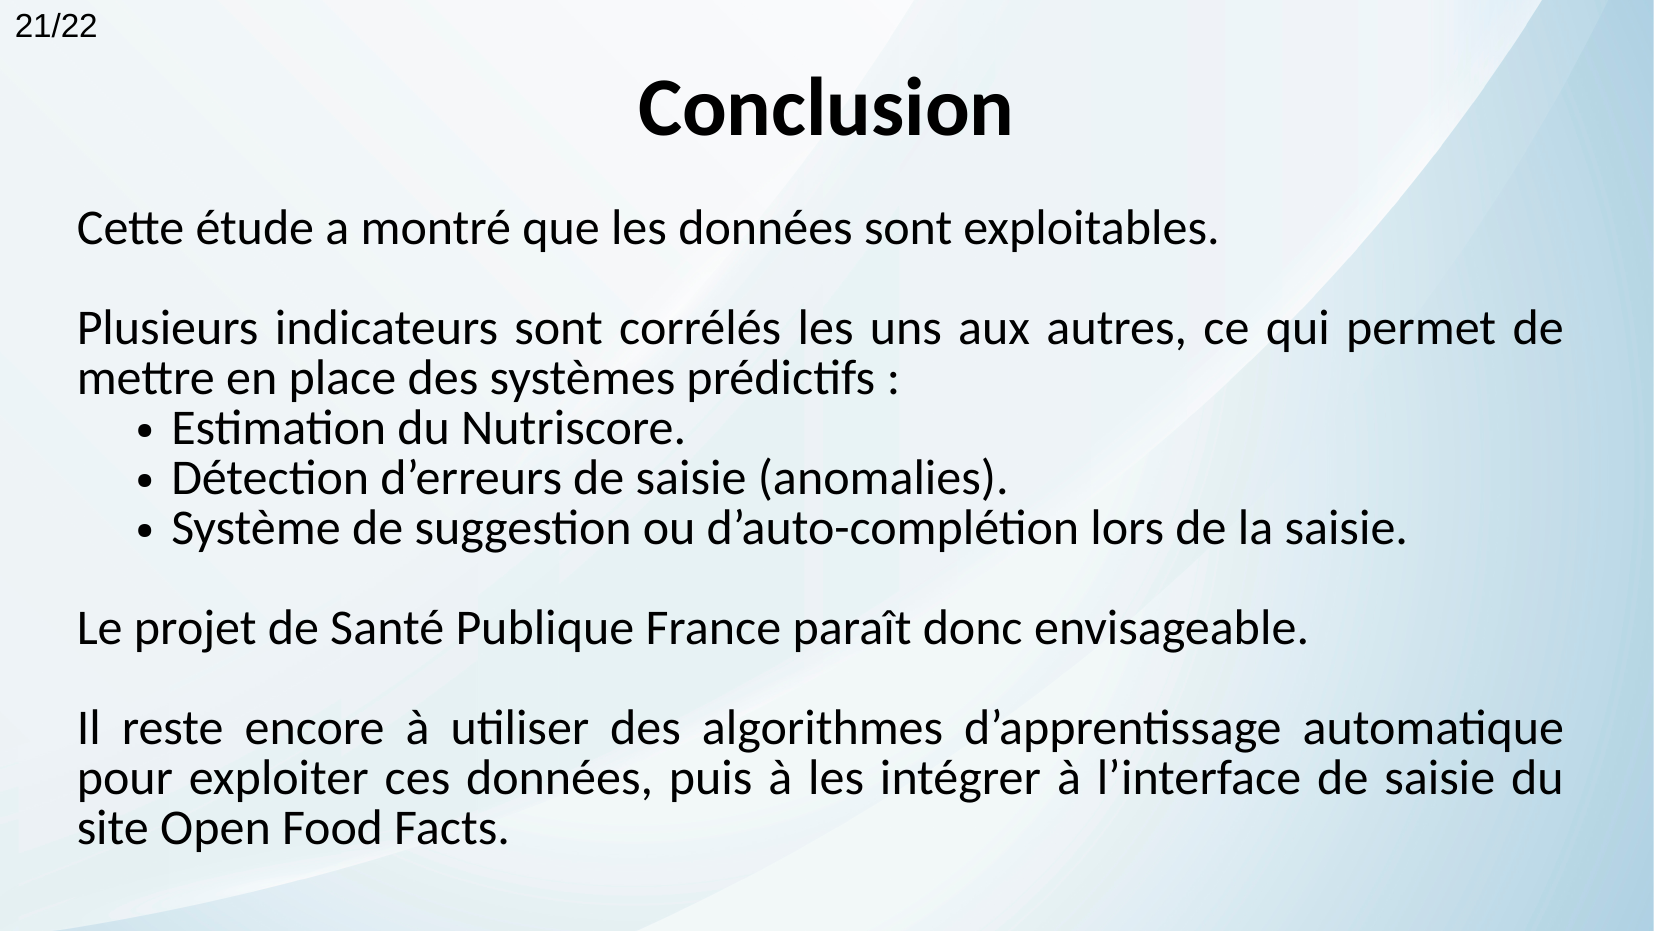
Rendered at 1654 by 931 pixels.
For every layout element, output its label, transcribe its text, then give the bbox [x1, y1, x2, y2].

text_box 21/22 [0, 0, 119, 60]
subtitle Cette étude a montré que les données sont exploitables. Plusieurs indicateurs sont corrélés les uns aux autres, ce qui permet de mettre en place des systèmes prédictifs : Estimation du Nutriscore. Détection d’erreurs de saisie (anomalies). Système de suggestion ou d’auto-complétion lors de la saisie. Le projet de Santé Publique France paraît donc envisageable. Il reste encore à utiliser des algorithmes d’apprentissage automatique pour exploiter ces données, puis à les intégrer à l’interface de saisie du site Open Food Facts. [76, 206, 1565, 858]
picture [0, 0, 1654, 931]
title Conclusion [82, 37, 1571, 193]
